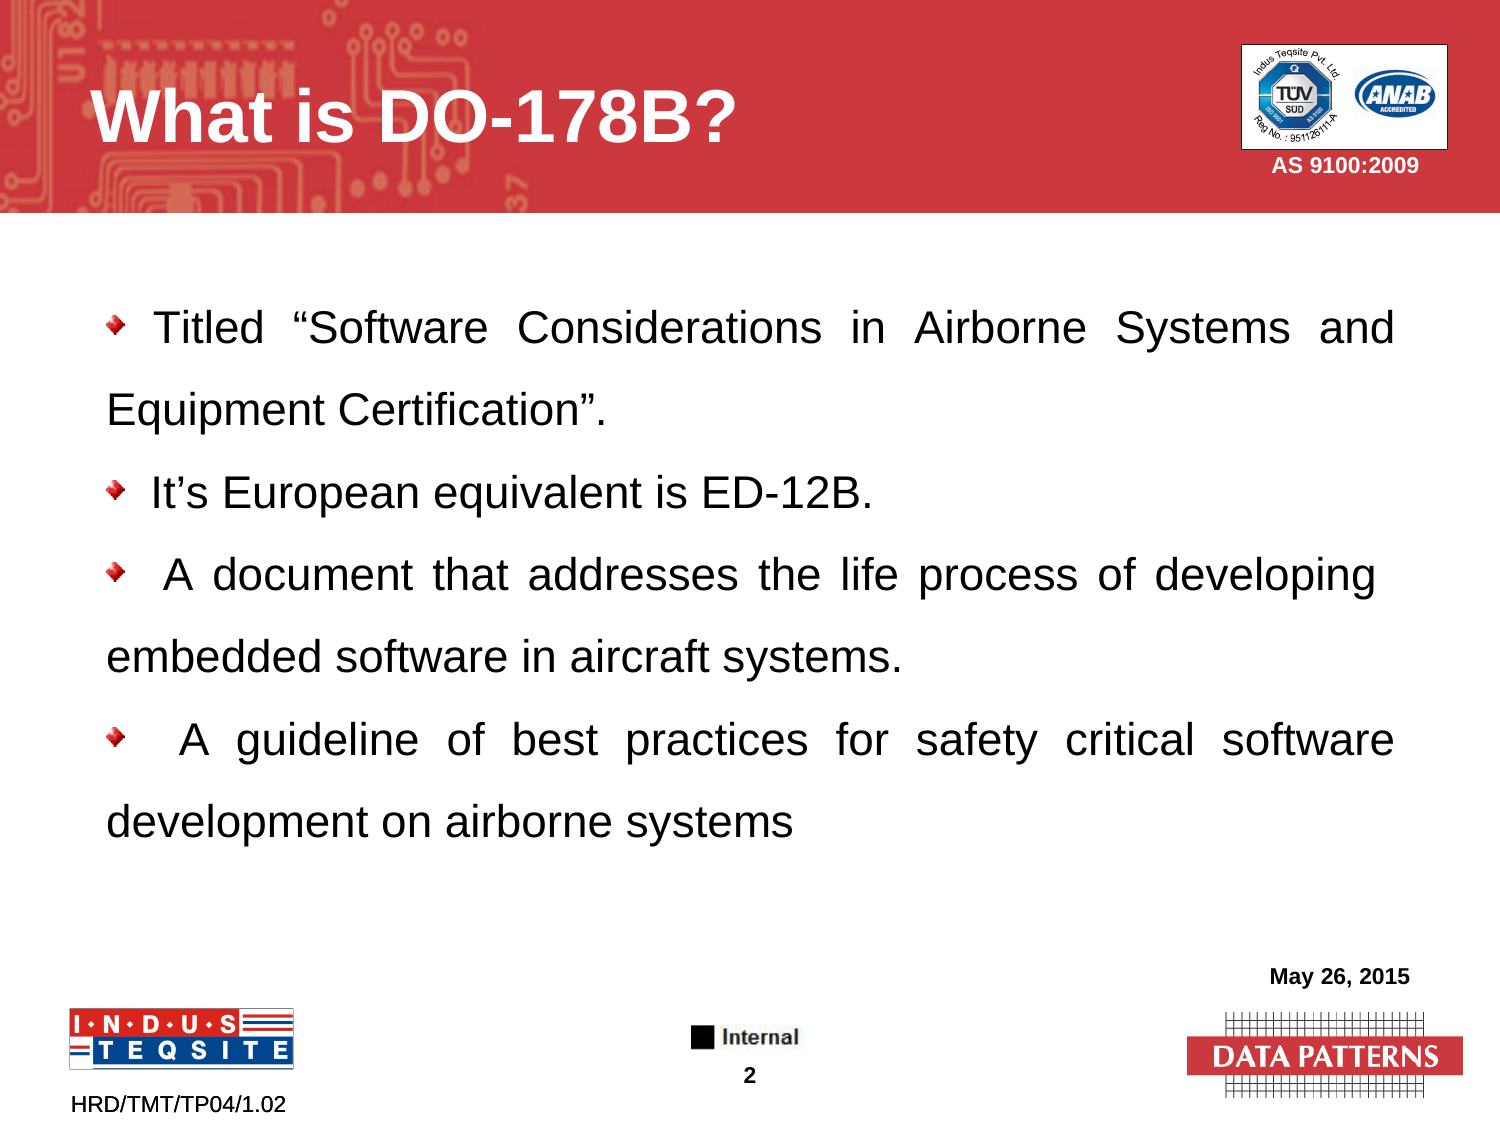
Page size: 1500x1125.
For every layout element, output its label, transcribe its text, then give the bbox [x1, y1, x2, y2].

title What is DO-178B? [75, 37, 863, 188]
picture [69, 1008, 295, 1074]
picture [691, 1024, 809, 1051]
text_box Titled “Software Considerations in Airborne Systems and Equipment Certification”. It’s European equivalent is ED-12B. A document that addresses the life process of developing embedded software in aircraft systems. A guideline of best practices for safety critical software development on airborne systems [91, 262, 1412, 898]
picture [0, 0, 1500, 213]
picture [1187, 1012, 1463, 1098]
